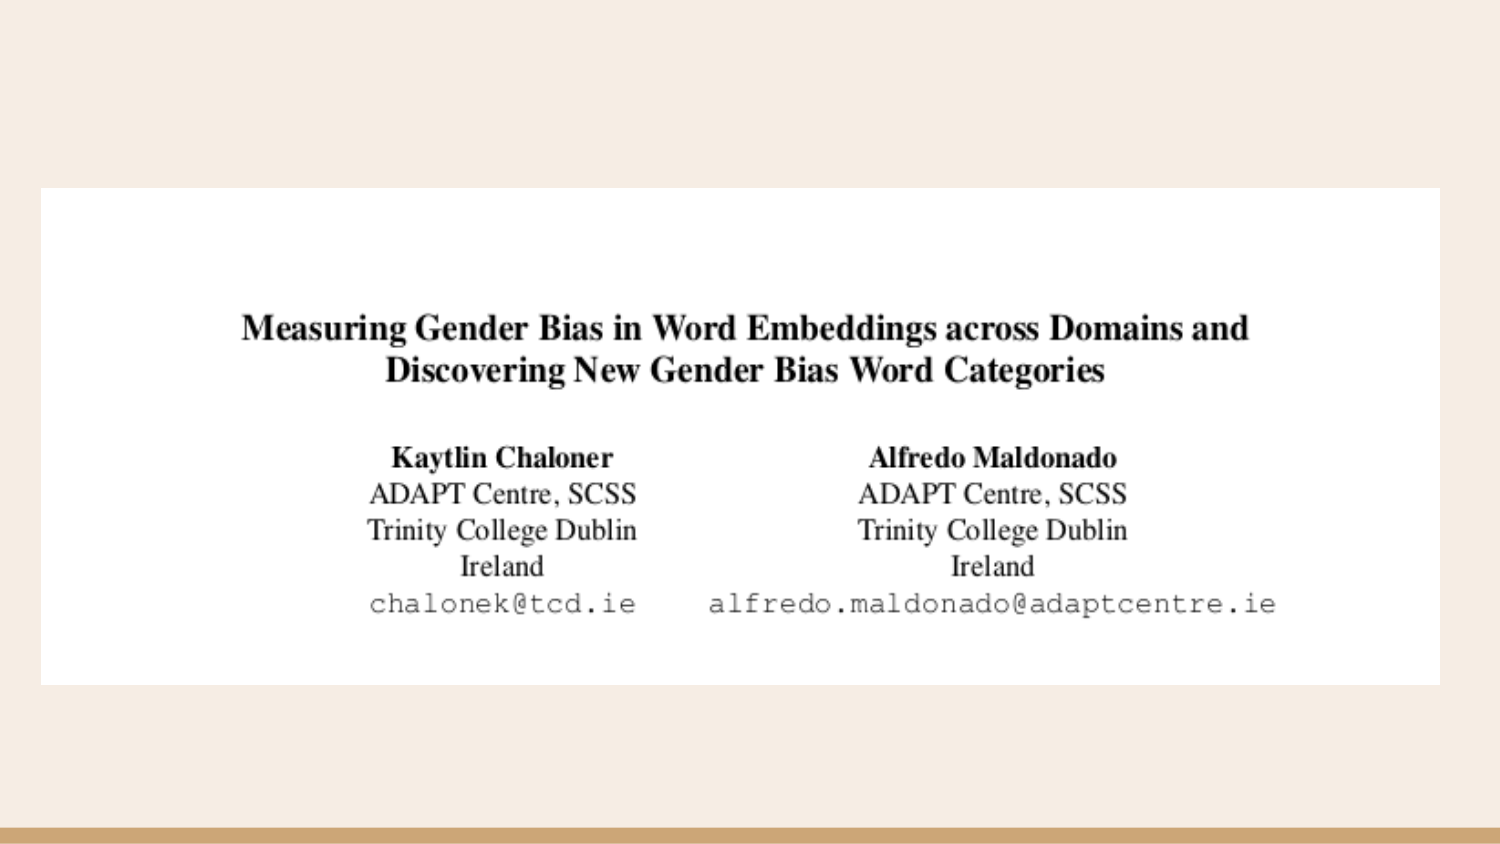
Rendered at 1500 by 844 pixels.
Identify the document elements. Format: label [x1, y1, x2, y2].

picture [41, 188, 1440, 685]
